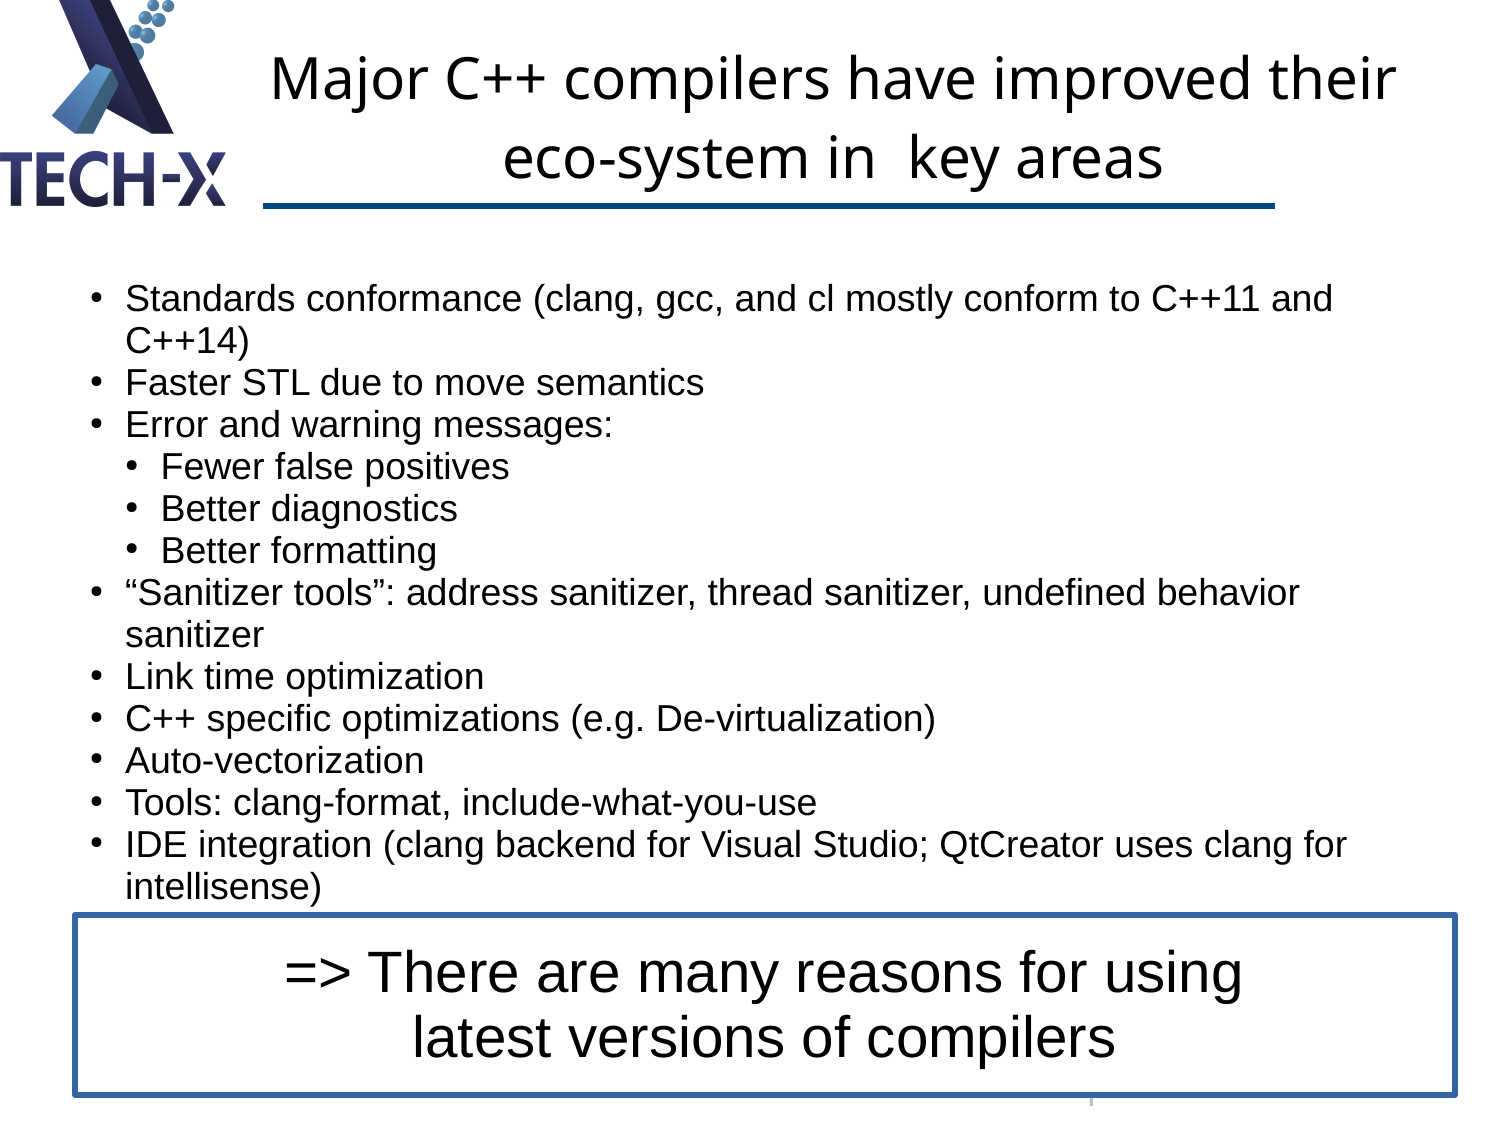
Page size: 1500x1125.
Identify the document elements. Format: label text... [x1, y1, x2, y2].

picture [0, 0, 226, 207]
text_box => There are many reasons for using latest versions of compilers [75, 914, 1456, 1095]
text_box Standards conformance (clang, gcc, and cl mostly conform to C++11 and C++14) Faster STL due to move semantics Error and warning messages: Fewer false positives Better diagnostics Better formatting “Sanitizer tools”: address sanitizer, thread sanitizer, undefined behavior sanitizer Link time optimization C++ specific optimizations (e.g. De-virtualization) Auto-vectorization Tools: clang-format, include-what-you-use IDE integration (clang backend for Visual Studio; QtCreator uses clang for intellisense) [75, 270, 1411, 914]
text_box Major C++ compilers have improved their eco-system in key areas [255, 29, 1486, 196]
